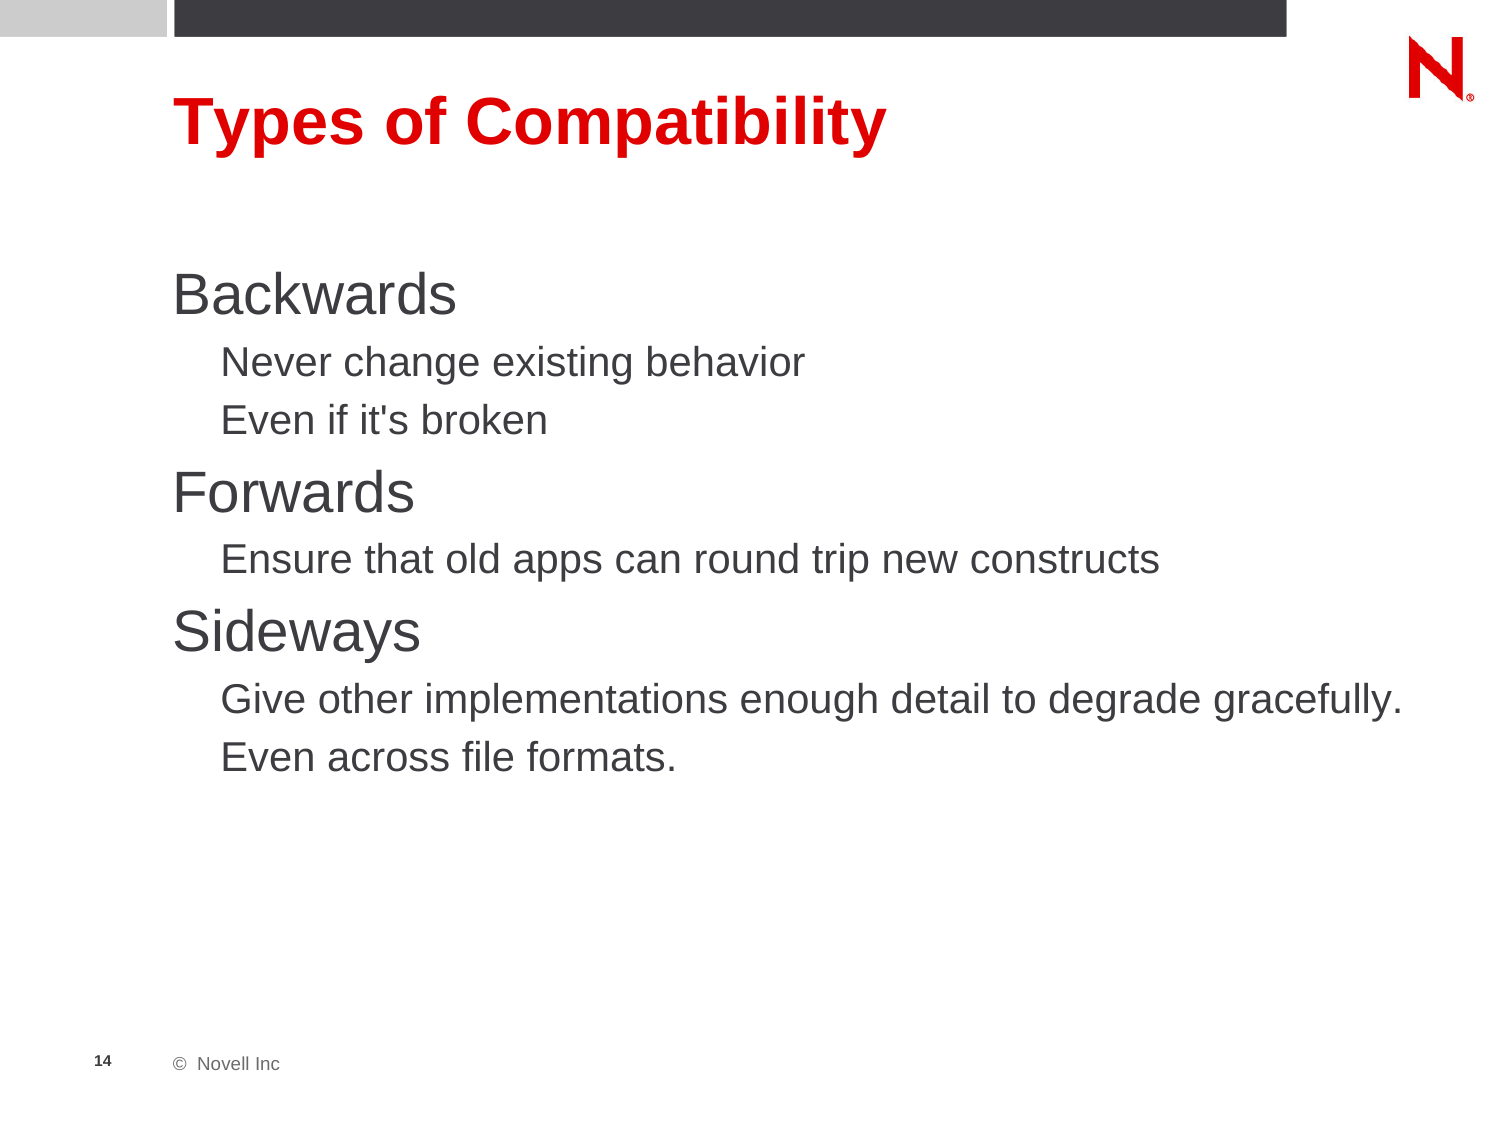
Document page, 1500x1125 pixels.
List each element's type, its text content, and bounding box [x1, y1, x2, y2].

picture [1404, 32, 1477, 105]
title Types of Compatibility [173, 41, 1395, 205]
list Backwards Never change existing behavior Even if it's broken Forwards Ensure that old apps can round trip new constructs Sideways Give other implementations enough detail to degrade gracefully. Even across file formats. [172, 246, 1413, 977]
